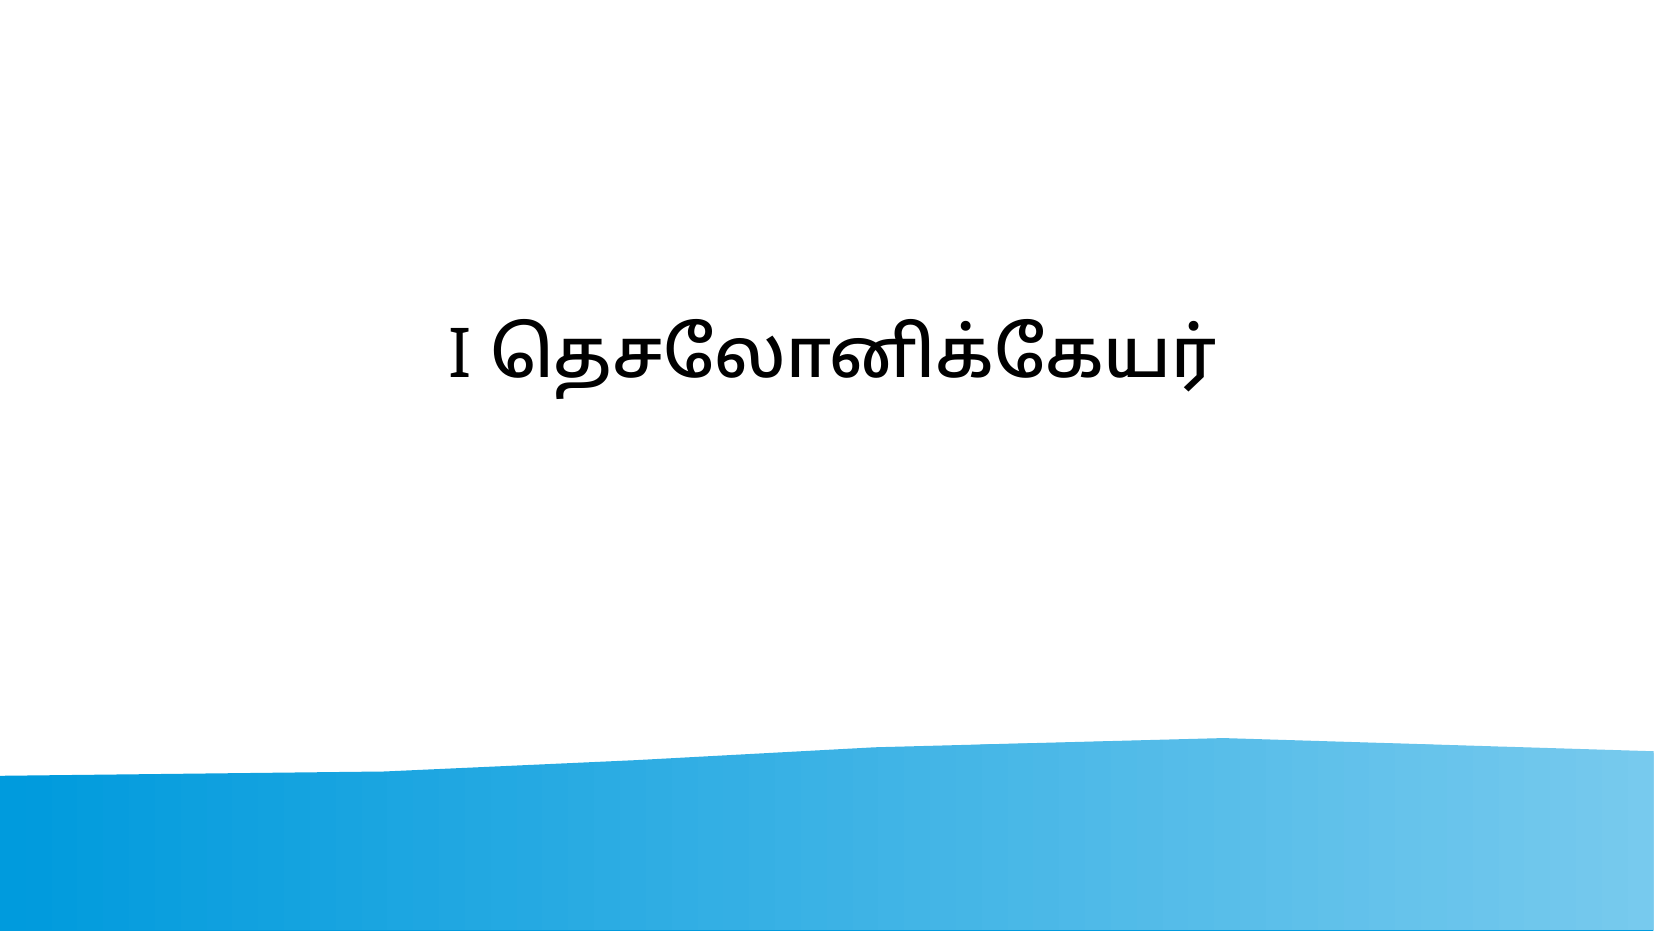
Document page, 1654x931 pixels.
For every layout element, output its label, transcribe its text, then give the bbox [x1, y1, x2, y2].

title I தெசலோனிக்கேயர் [94, 271, 1571, 449]
